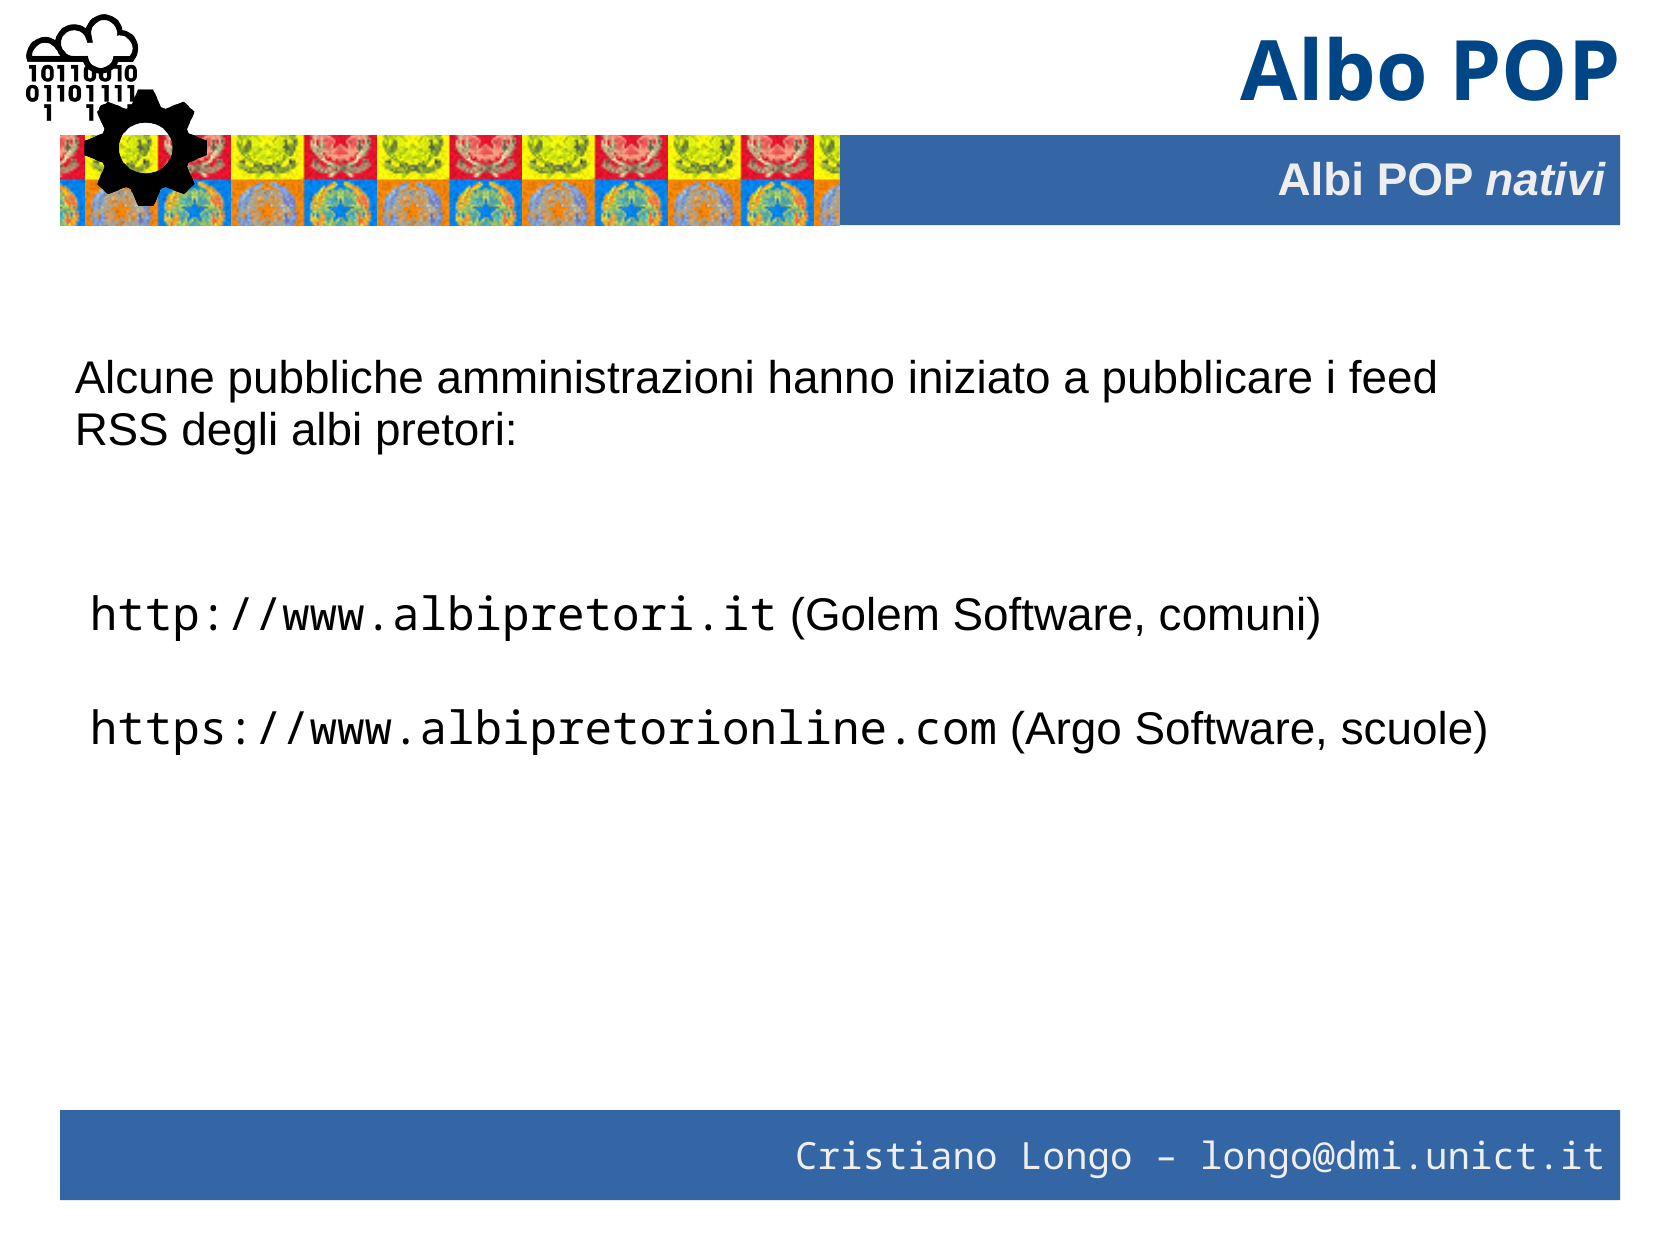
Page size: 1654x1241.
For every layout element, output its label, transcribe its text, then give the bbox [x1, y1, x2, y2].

picture [26, 14, 207, 206]
text_box Cristiano Longo – longo@dmi.unict.it [60, 1110, 1621, 1201]
text_box [60, 135, 840, 226]
text_box Alcune pubbliche amministrazioni hanno iniziato a pubblicare i feed RSS degli albi pretori: [60, 345, 1486, 542]
text_box Albo POP [982, 4, 1636, 124]
text_box Albi POP nativi [840, 135, 1621, 226]
text_box http://www.albipretori.it (Golem Software, comuni) https://www.albipretorionline.com (Argo Software, scuole) [75, 574, 1576, 751]
